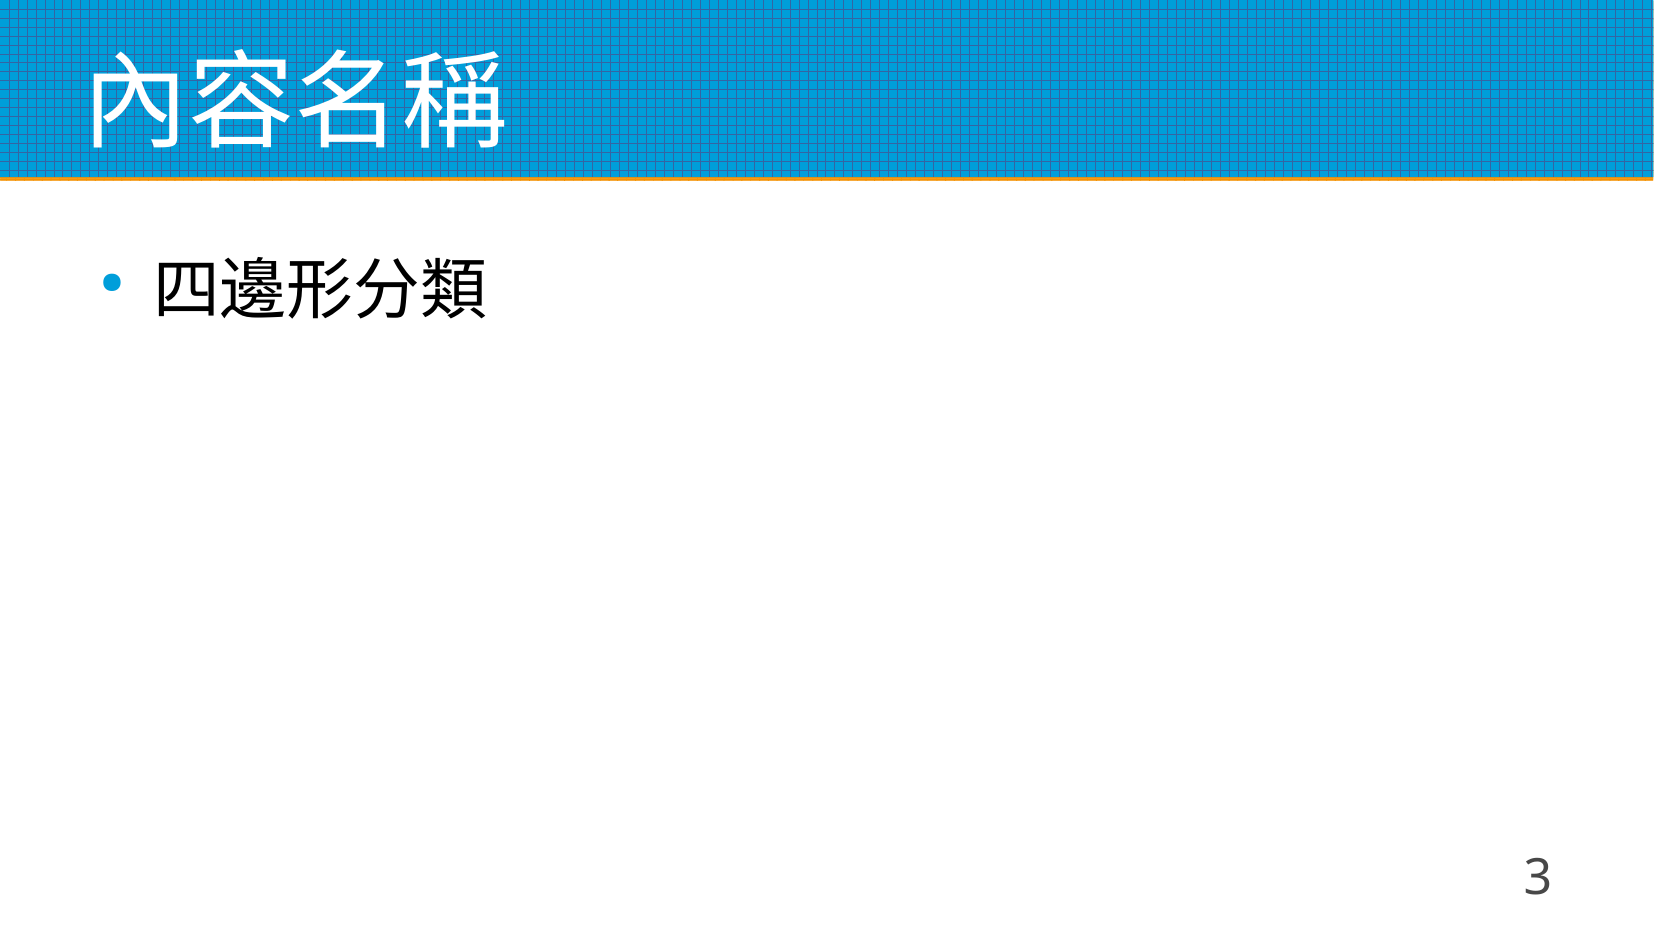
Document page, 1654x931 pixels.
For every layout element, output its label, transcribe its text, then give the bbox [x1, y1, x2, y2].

list 四邊形分類 [82, 236, 1563, 811]
title 內容名稱 [82, 14, 1571, 171]
